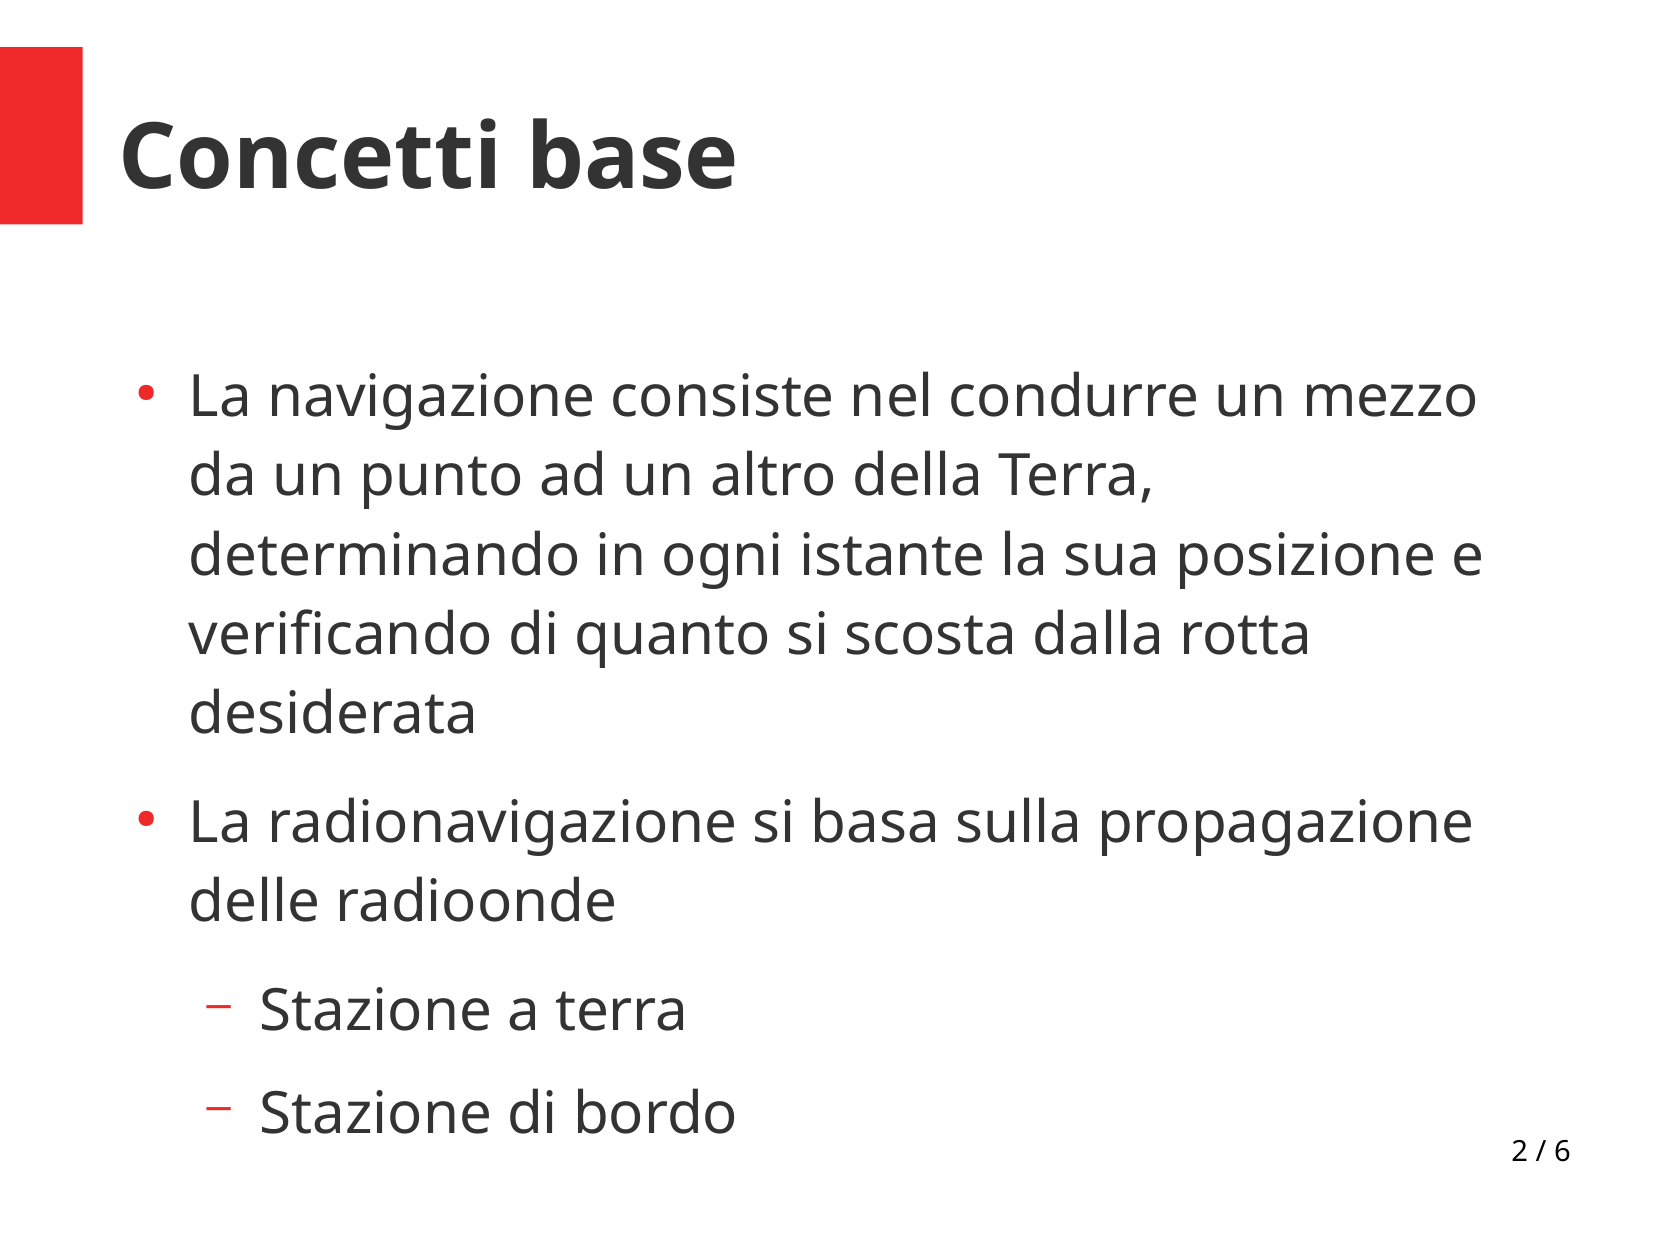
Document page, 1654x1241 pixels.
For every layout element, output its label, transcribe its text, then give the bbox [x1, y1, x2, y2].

title Concetti base [118, 49, 1571, 257]
list La navigazione consiste nel condurre un mezzo da un punto ad un altro della Terra, determinando in ogni istante la sua posizione e verificando di quanto si scosta dalla rotta desiderata La radionavigazione si basa sulla propagazione delle radioonde Stazione a terra Stazione di bordo [118, 354, 1536, 1074]
